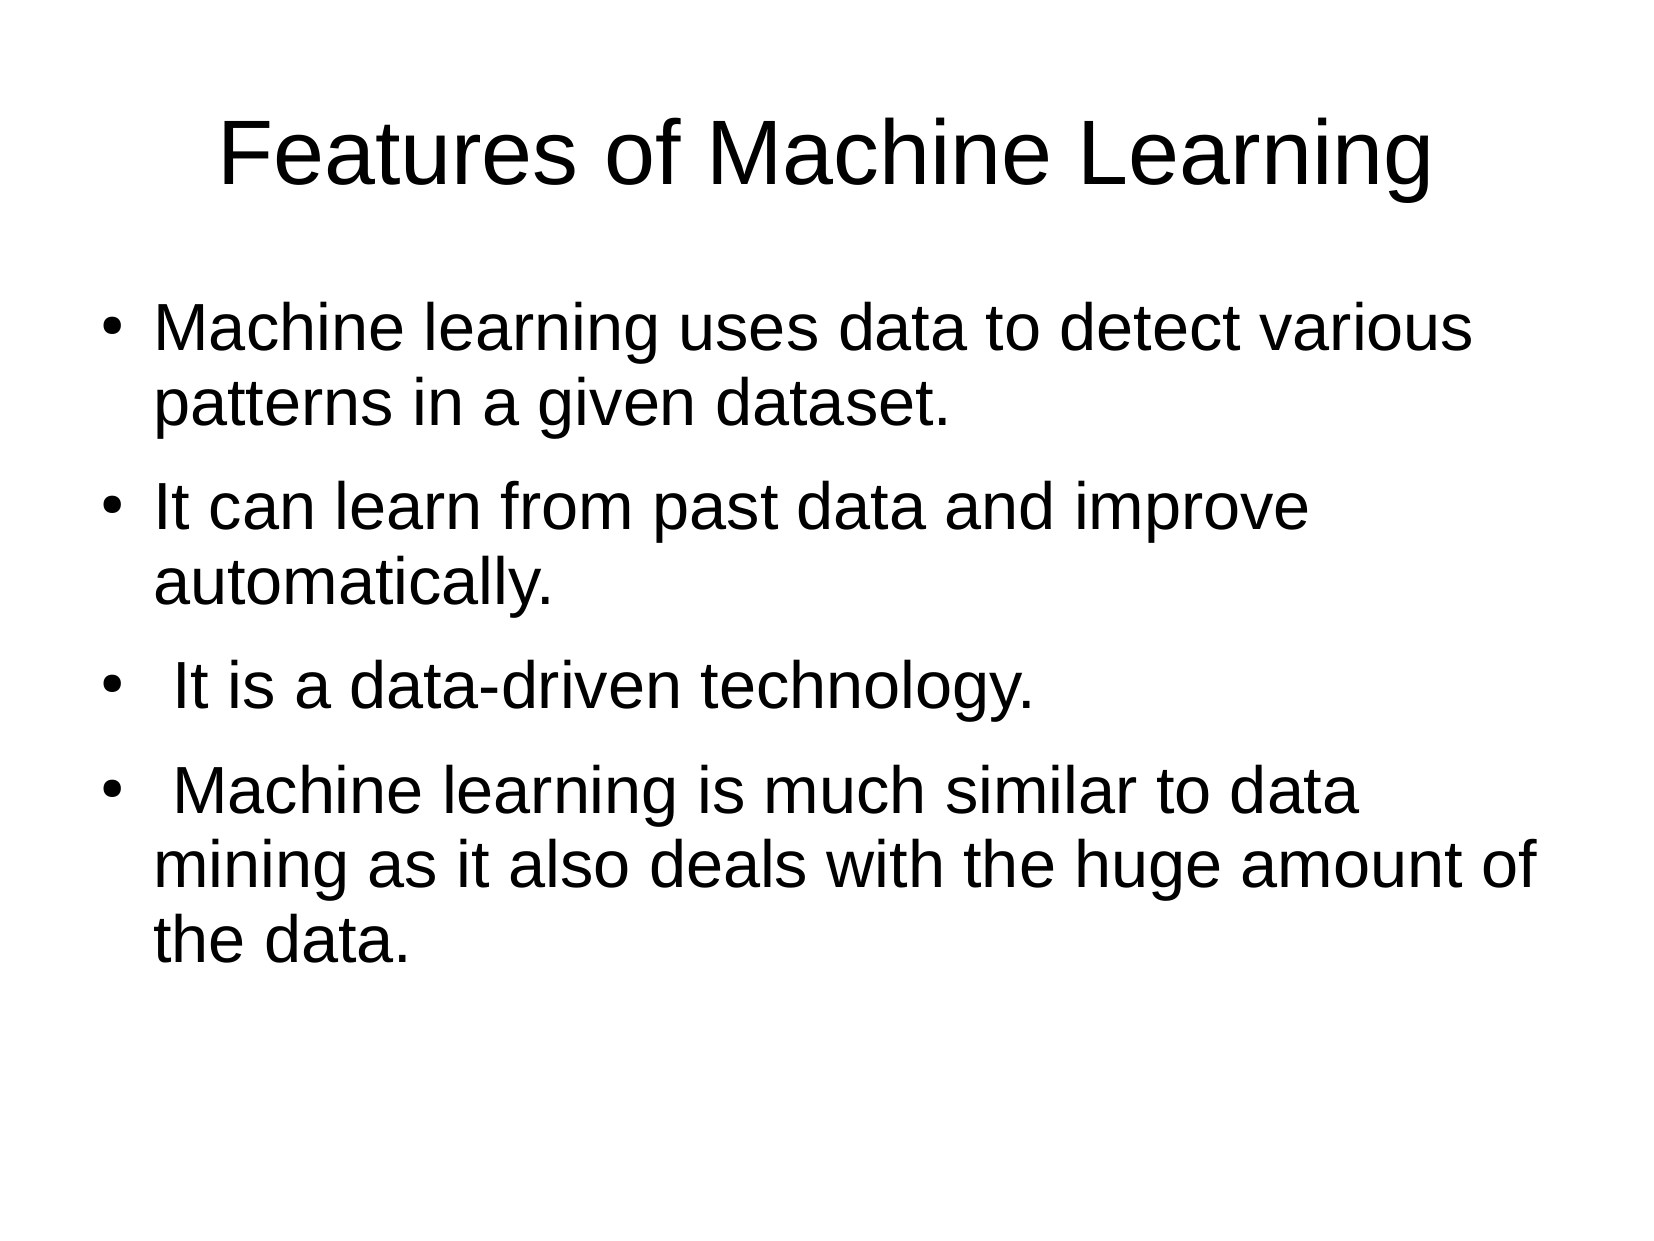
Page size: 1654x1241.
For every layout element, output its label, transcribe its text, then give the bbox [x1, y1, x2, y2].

title Features of Machine Learning [82, 49, 1571, 257]
list Machine learning uses data to detect various patterns in a given dataset. It can learn from past data and improve automatically. It is a data-driven technology. Machine learning is much similar to data mining as it also deals with the huge amount of the data. [82, 290, 1571, 1010]
